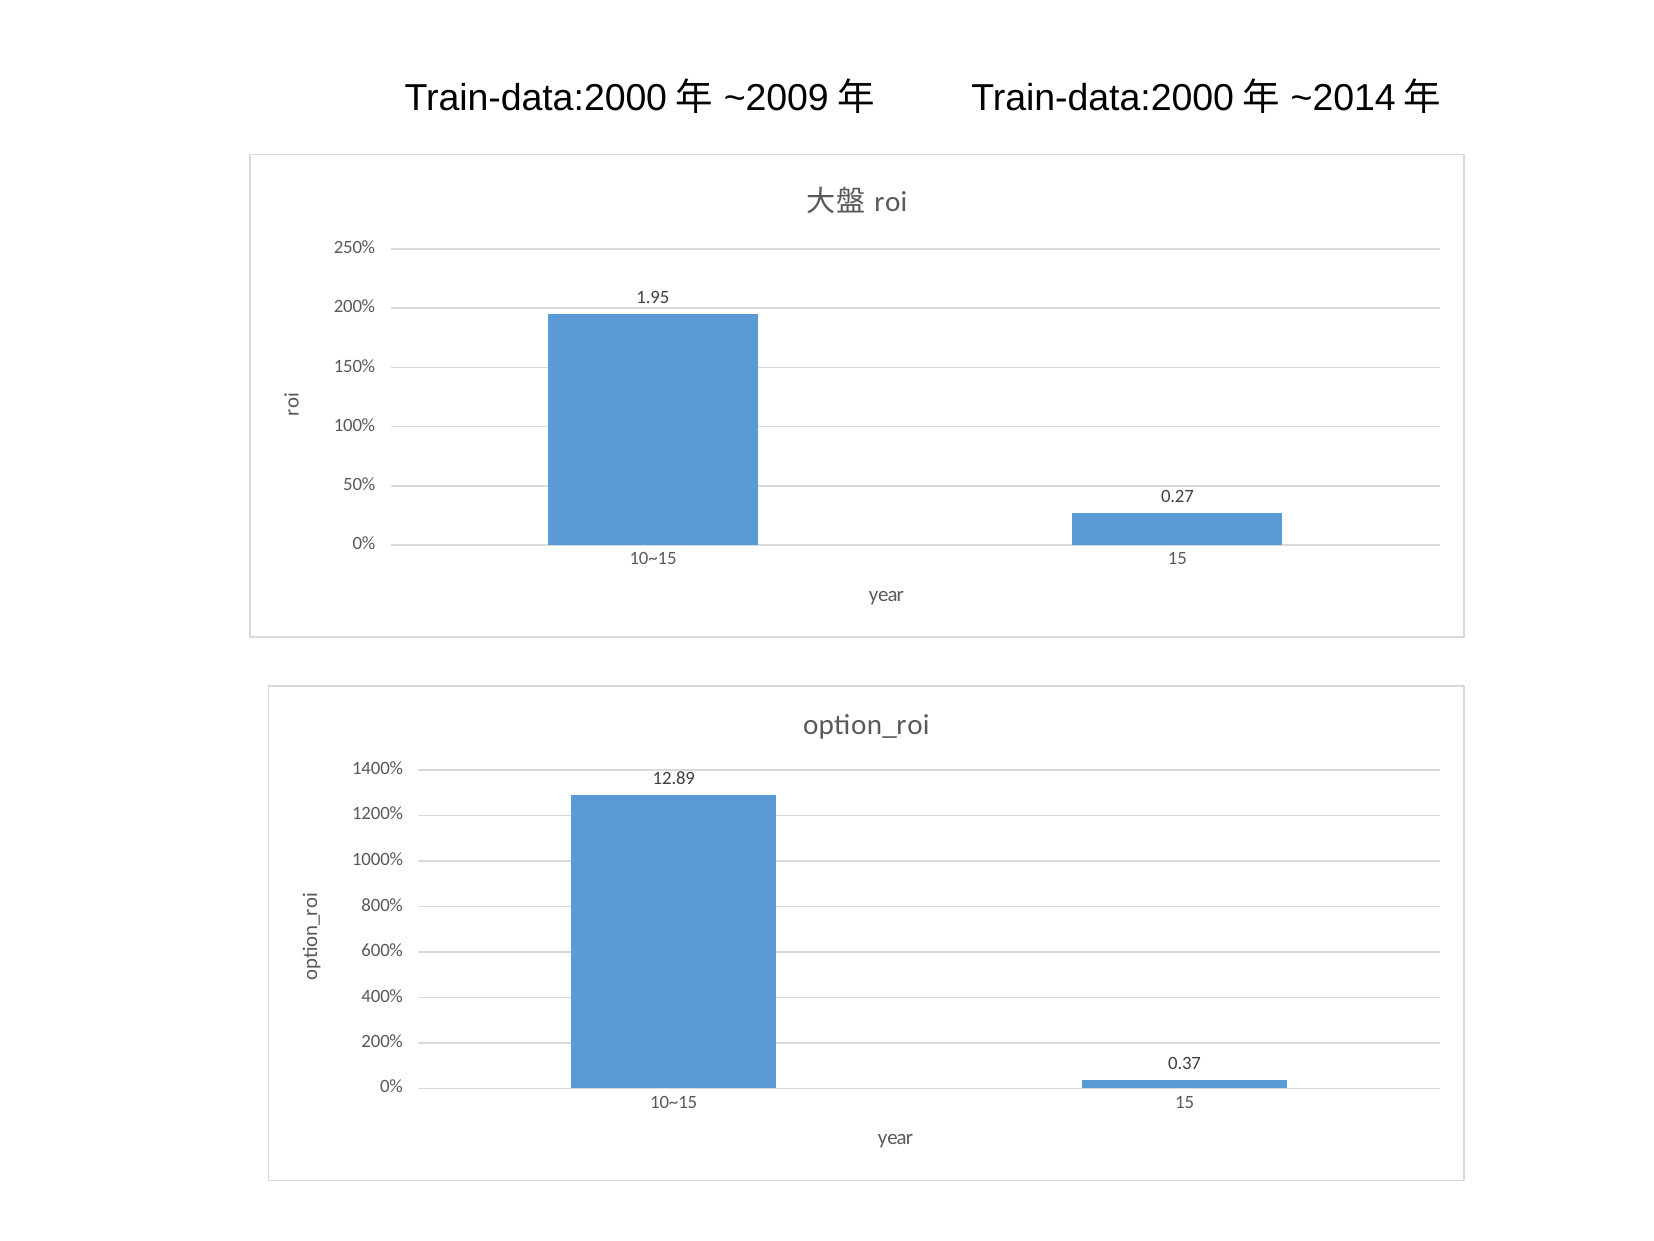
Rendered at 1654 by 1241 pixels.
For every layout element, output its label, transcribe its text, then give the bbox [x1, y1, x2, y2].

chart [249, 153, 1465, 638]
text_box Train-data:2000年~2014年 [956, 59, 1465, 118]
text_box Train-data:2000年~2009年 [389, 59, 898, 119]
chart [267, 685, 1465, 1182]
